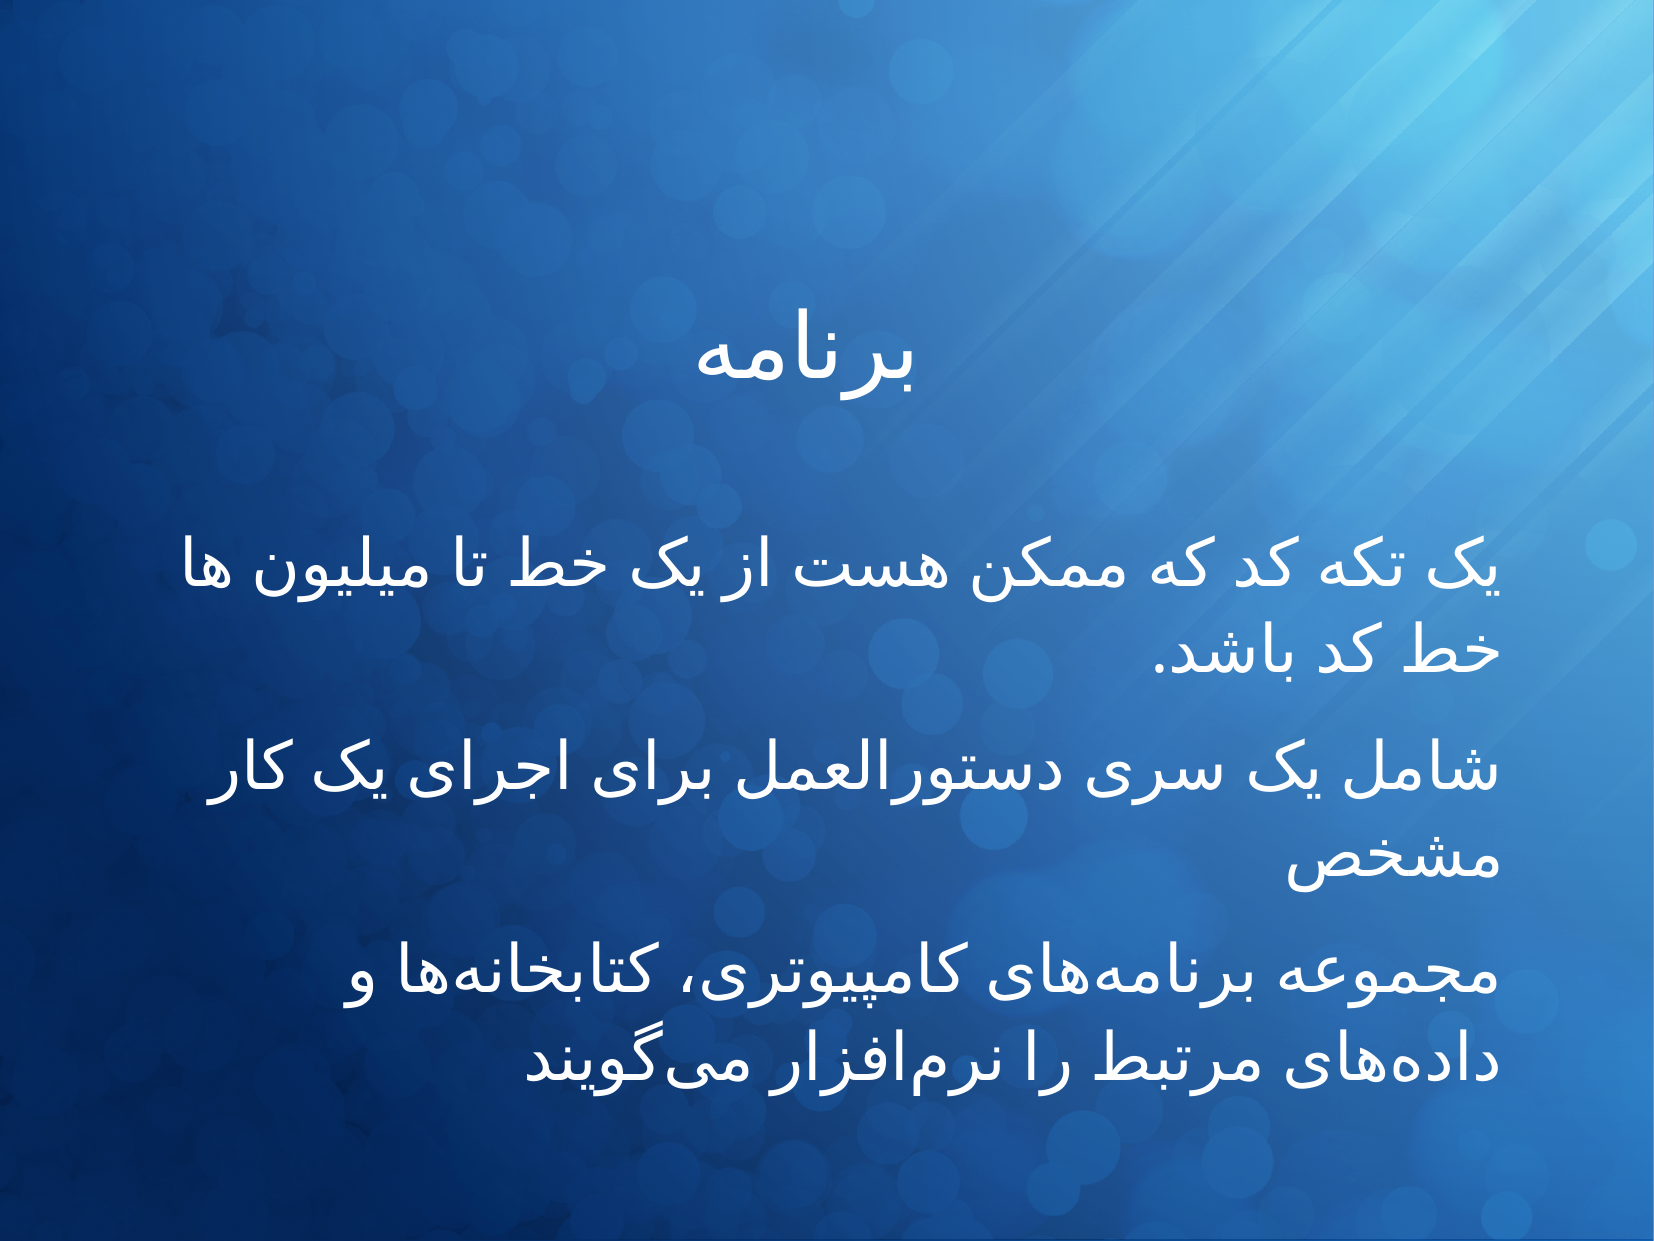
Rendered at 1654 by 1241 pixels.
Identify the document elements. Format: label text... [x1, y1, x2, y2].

picture [0, 0, 1654, 1241]
list یک تکه کد که ممکن هست از یک خط تا میلیون ها خط کد باشد. شامل یک سری دستورالعمل برای اجرای یک کار مشخص مجموعه برنامه‌های کامپیوتری، کتابخانه‌ها و داده‌های مرتبط را نرم‌افزار می‌گویند [122, 526, 1576, 1130]
title برنامه [112, 272, 1501, 441]
